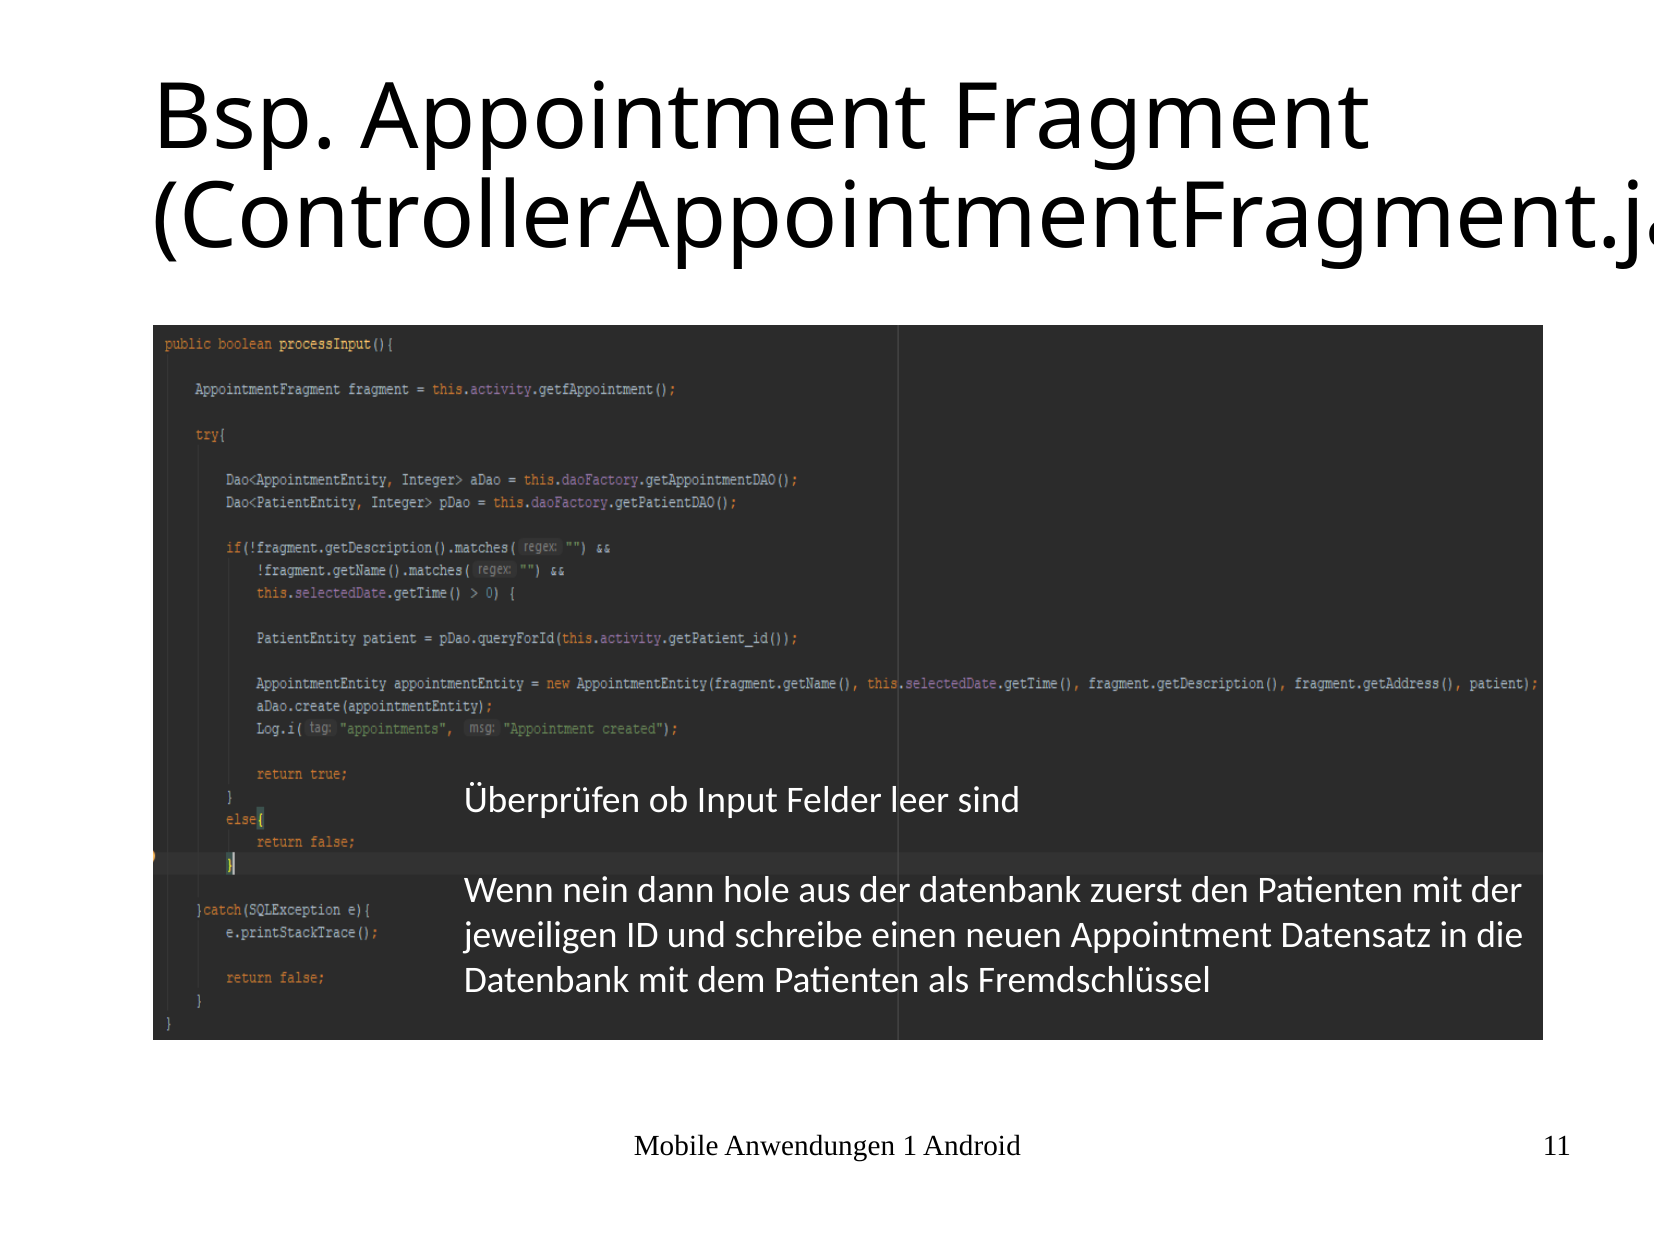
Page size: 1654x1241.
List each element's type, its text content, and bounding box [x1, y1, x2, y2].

title Bsp. Appointment Fragment (ControllerAppointmentFragment.java) [137, 59, 1654, 278]
picture [153, 325, 1543, 1040]
text_box Überprüfen ob Input Felder leer sind Wenn nein dann hole aus der datenbank zuerst den Patienten mit der jeweiligen ID und schreibe einen neuen Appointment Datensatz in die Datenbank mit dem Patienten als Fremdschlüssel [448, 767, 1571, 1106]
